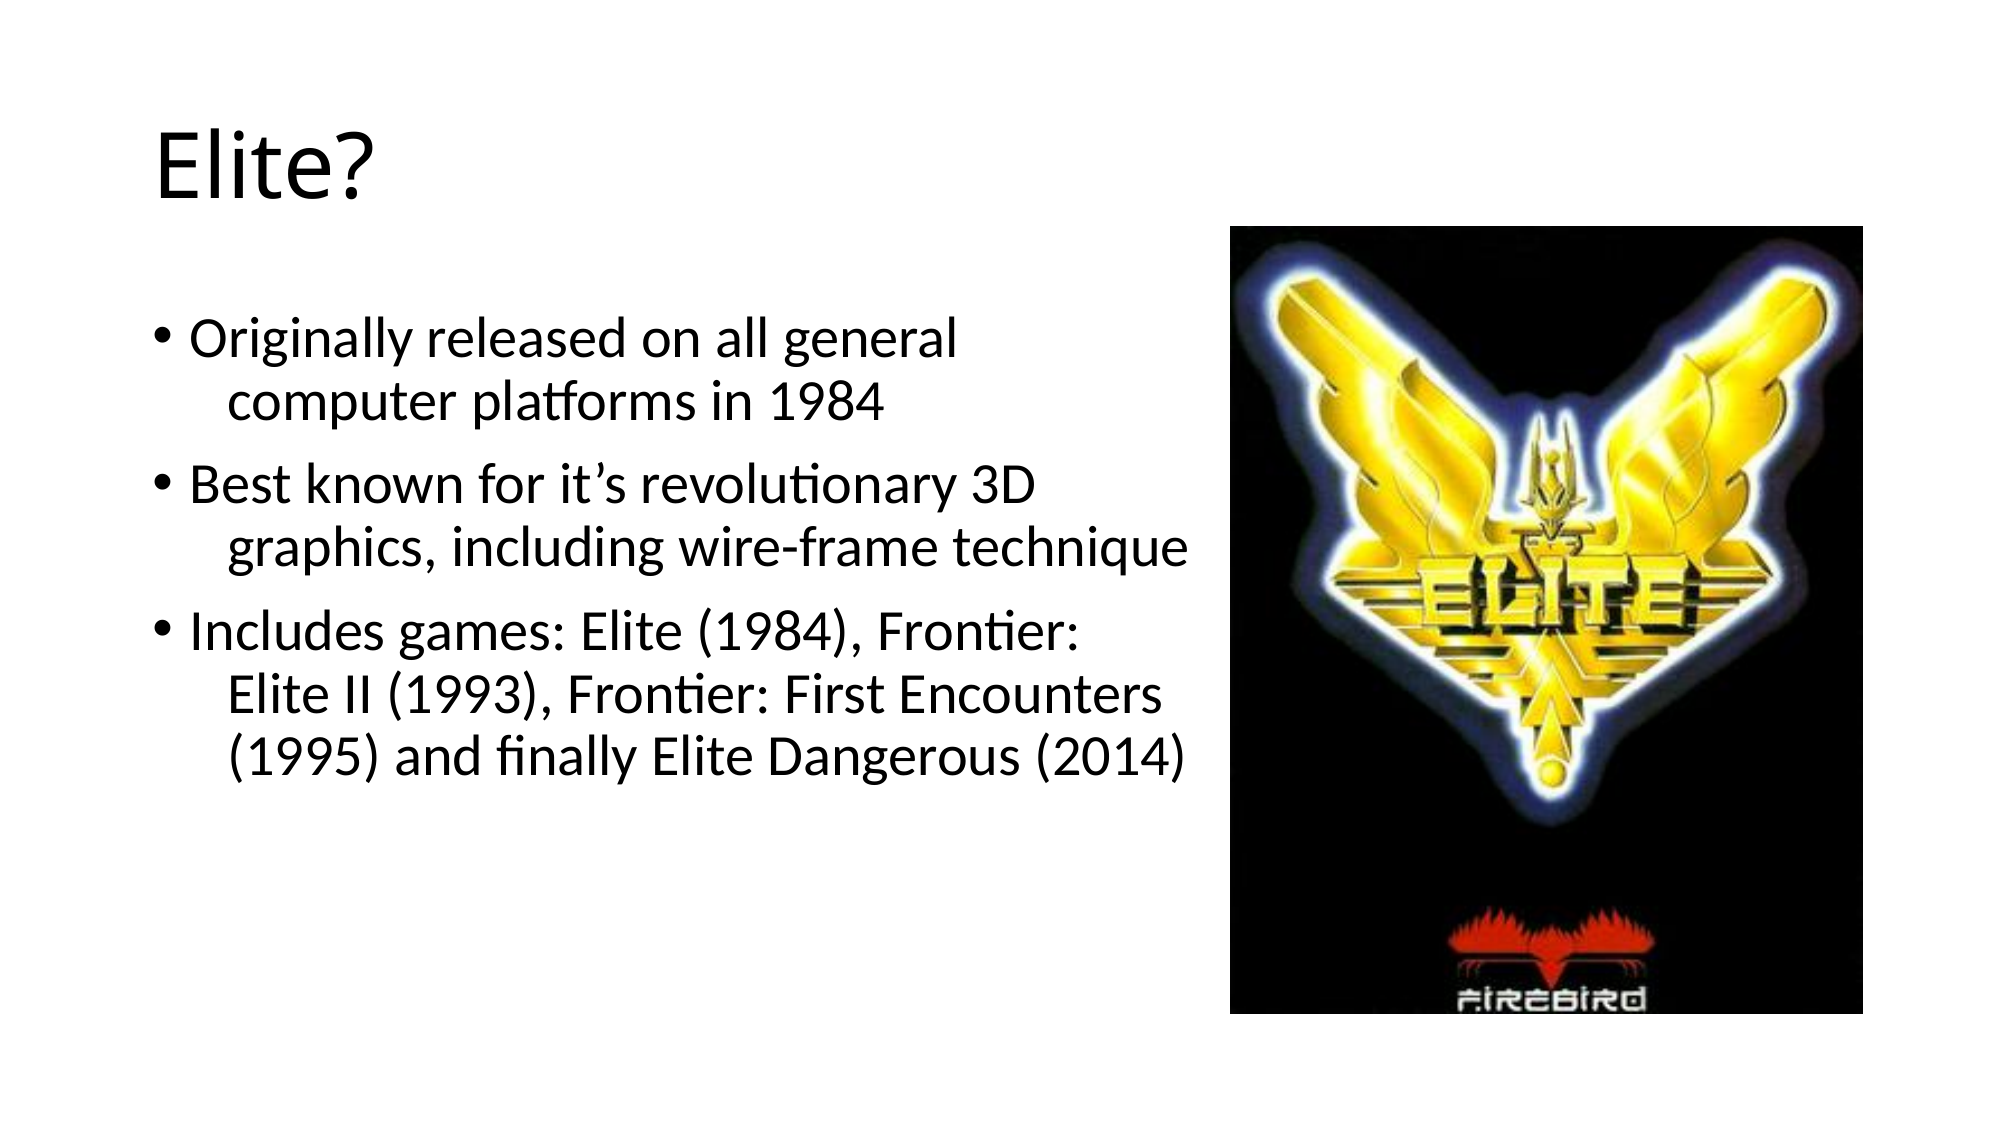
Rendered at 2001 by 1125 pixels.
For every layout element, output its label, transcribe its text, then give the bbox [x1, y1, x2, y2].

list Originally released on all general computer platforms in 1984 Best known for it’s revolutionary 3D graphics, including wire-frame technique Includes games: Elite (1984), Frontier: Elite II (1993), Frontier: First Encounters (1995) and finally Elite Dangerous (2014) [137, 299, 1206, 1014]
picture [1230, 278, 1863, 1014]
title Elite? [137, 59, 1863, 278]
